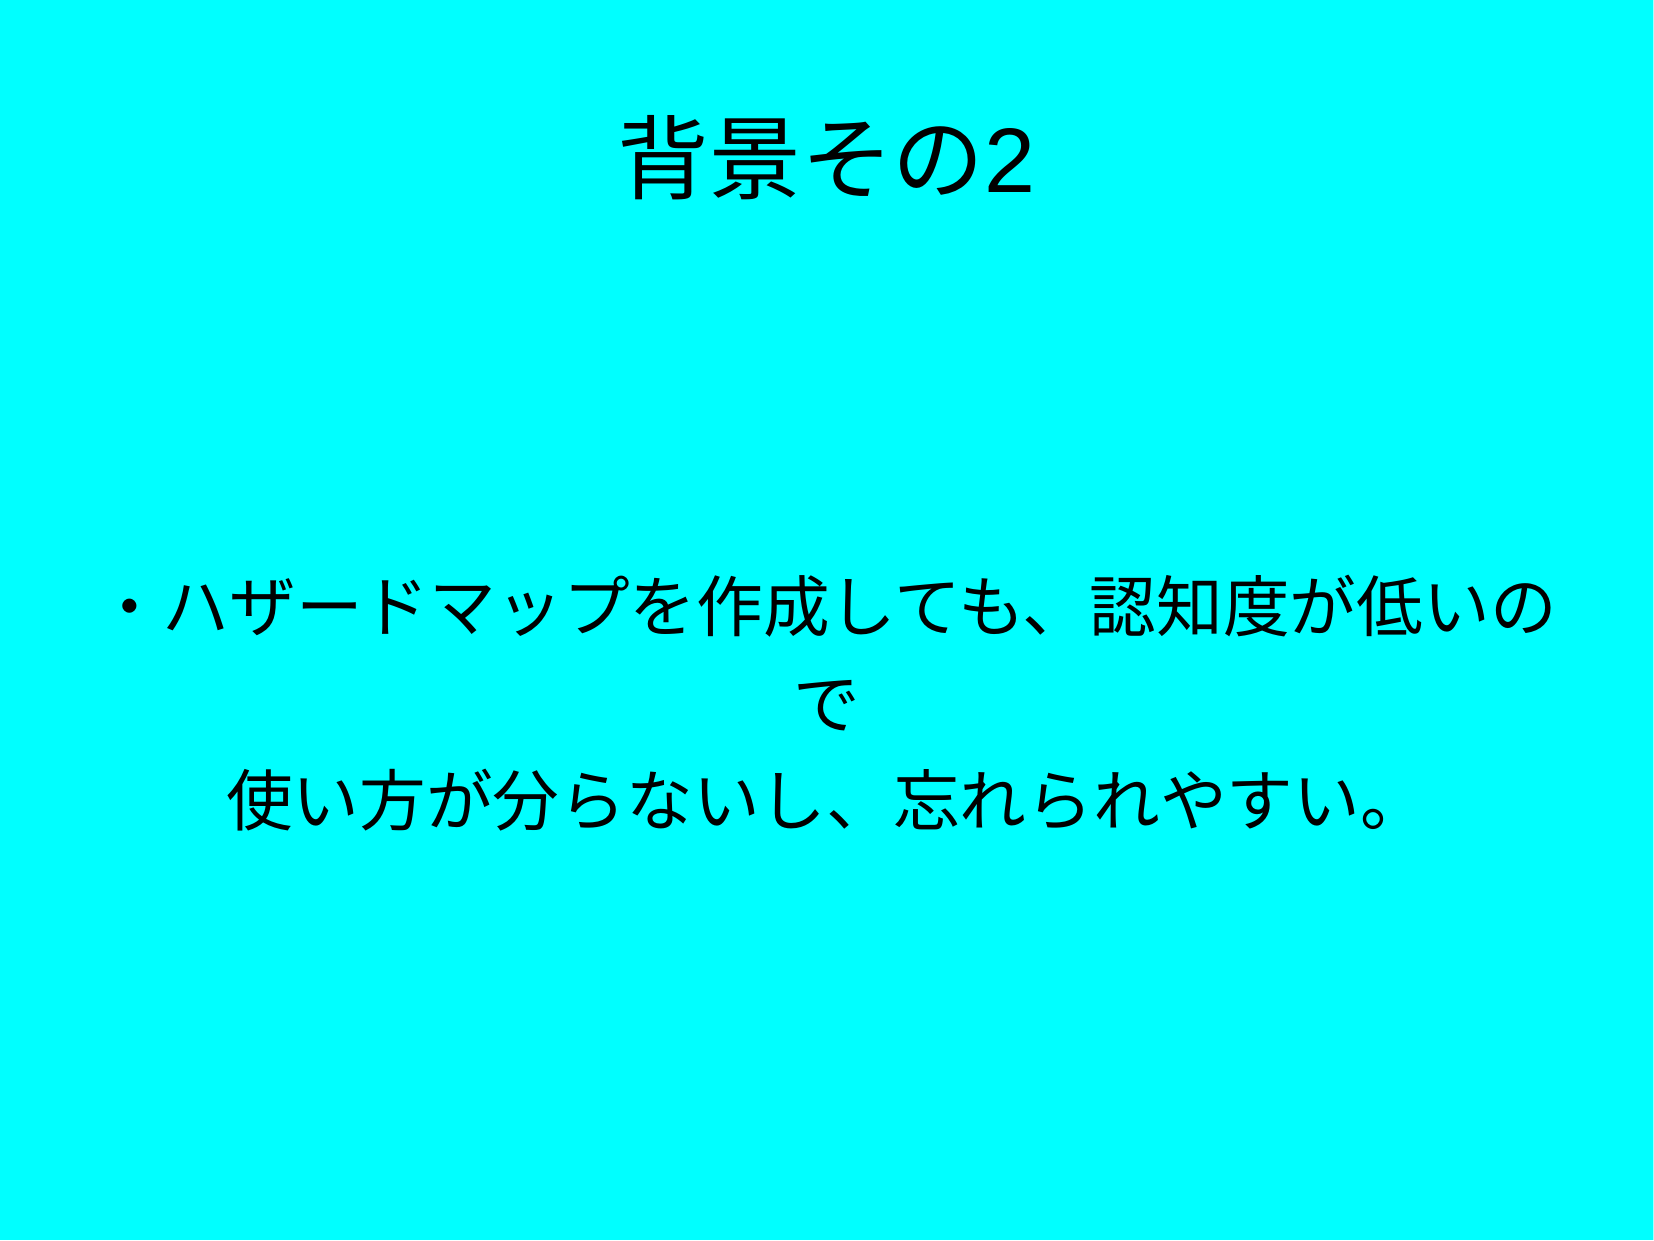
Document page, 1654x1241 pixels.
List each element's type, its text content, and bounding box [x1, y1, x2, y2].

subtitle ・ハザードマップを作成しても、認知度が低いので 使い方が分らないし、忘れられやすい。 [82, 290, 1571, 1109]
title 背景その2 [82, 56, 1571, 250]
